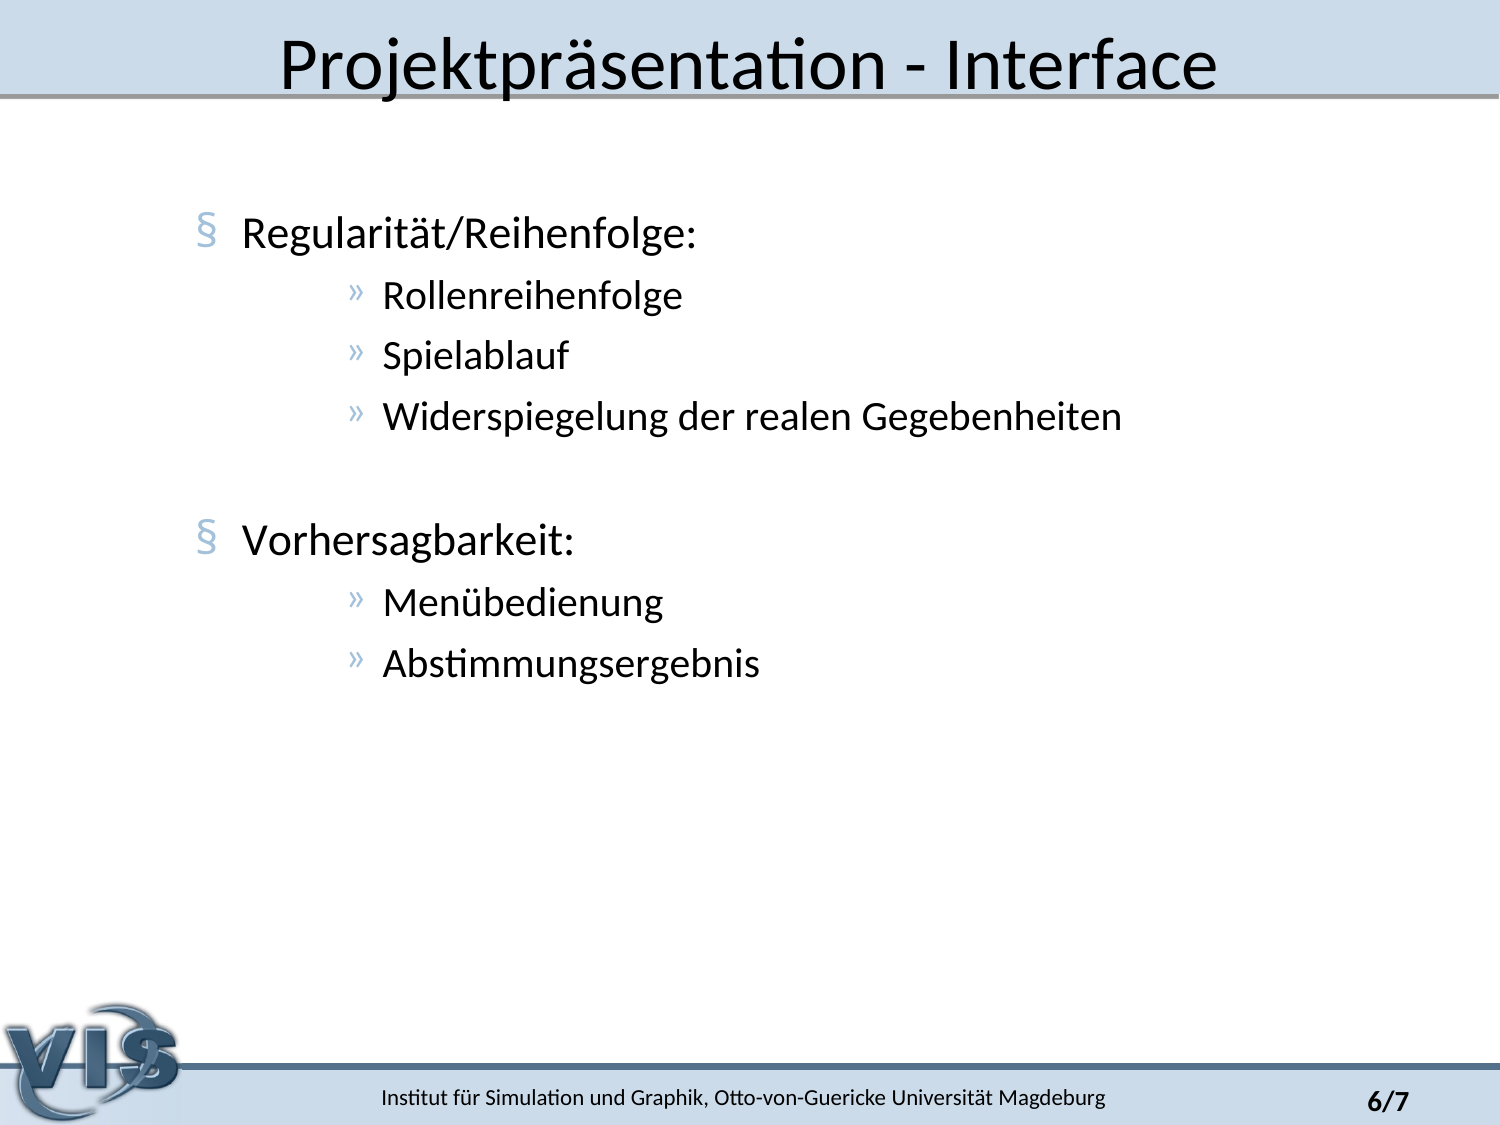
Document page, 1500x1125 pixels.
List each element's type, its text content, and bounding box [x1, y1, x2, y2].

title Projektpräsentation - Interface [0, 7, 1500, 83]
list Regularität/Reihenfolge: Rollenreihenfolge Spielablauf Widerspiegelung der realen Gegebenheiten Vorhersagbarkeit: Menübedienung Abstimmungsergebnis [30, 195, 1389, 1011]
picture [0, 1000, 182, 1125]
